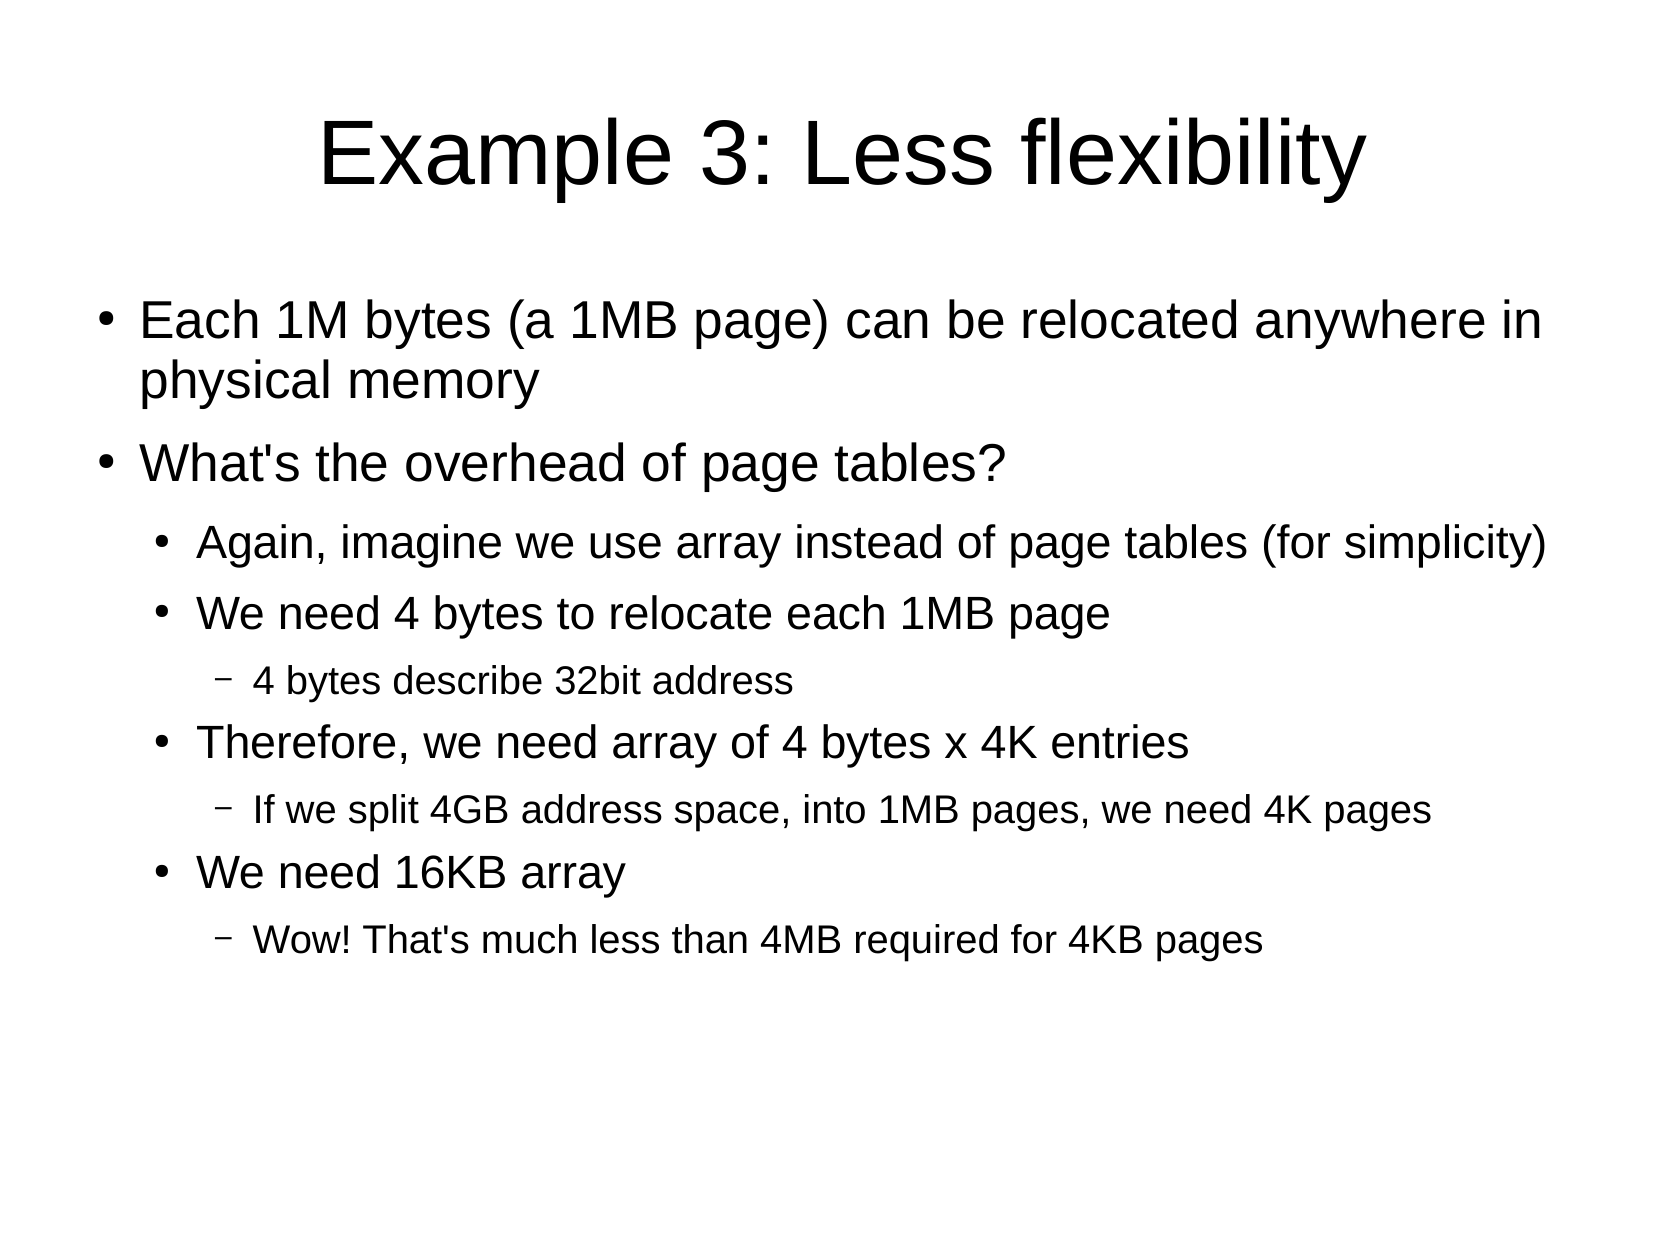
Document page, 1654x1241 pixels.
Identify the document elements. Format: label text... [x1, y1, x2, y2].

list Each 1M bytes (a 1MB page) can be relocated anywhere in physical memory What's the overhead of page tables? Again, imagine we use array instead of page tables (for simplicity) We need 4 bytes to relocate each 1MB page 4 bytes describe 32bit address Therefore, we need array of 4 bytes x 4K entries If we split 4GB address space, into 1MB pages, we need 4K pages We need 16KB array Wow! That's much less than 4MB required for 4KB pages [82, 290, 1571, 1010]
title Example 3: Less flexibility [82, 49, 1571, 257]
